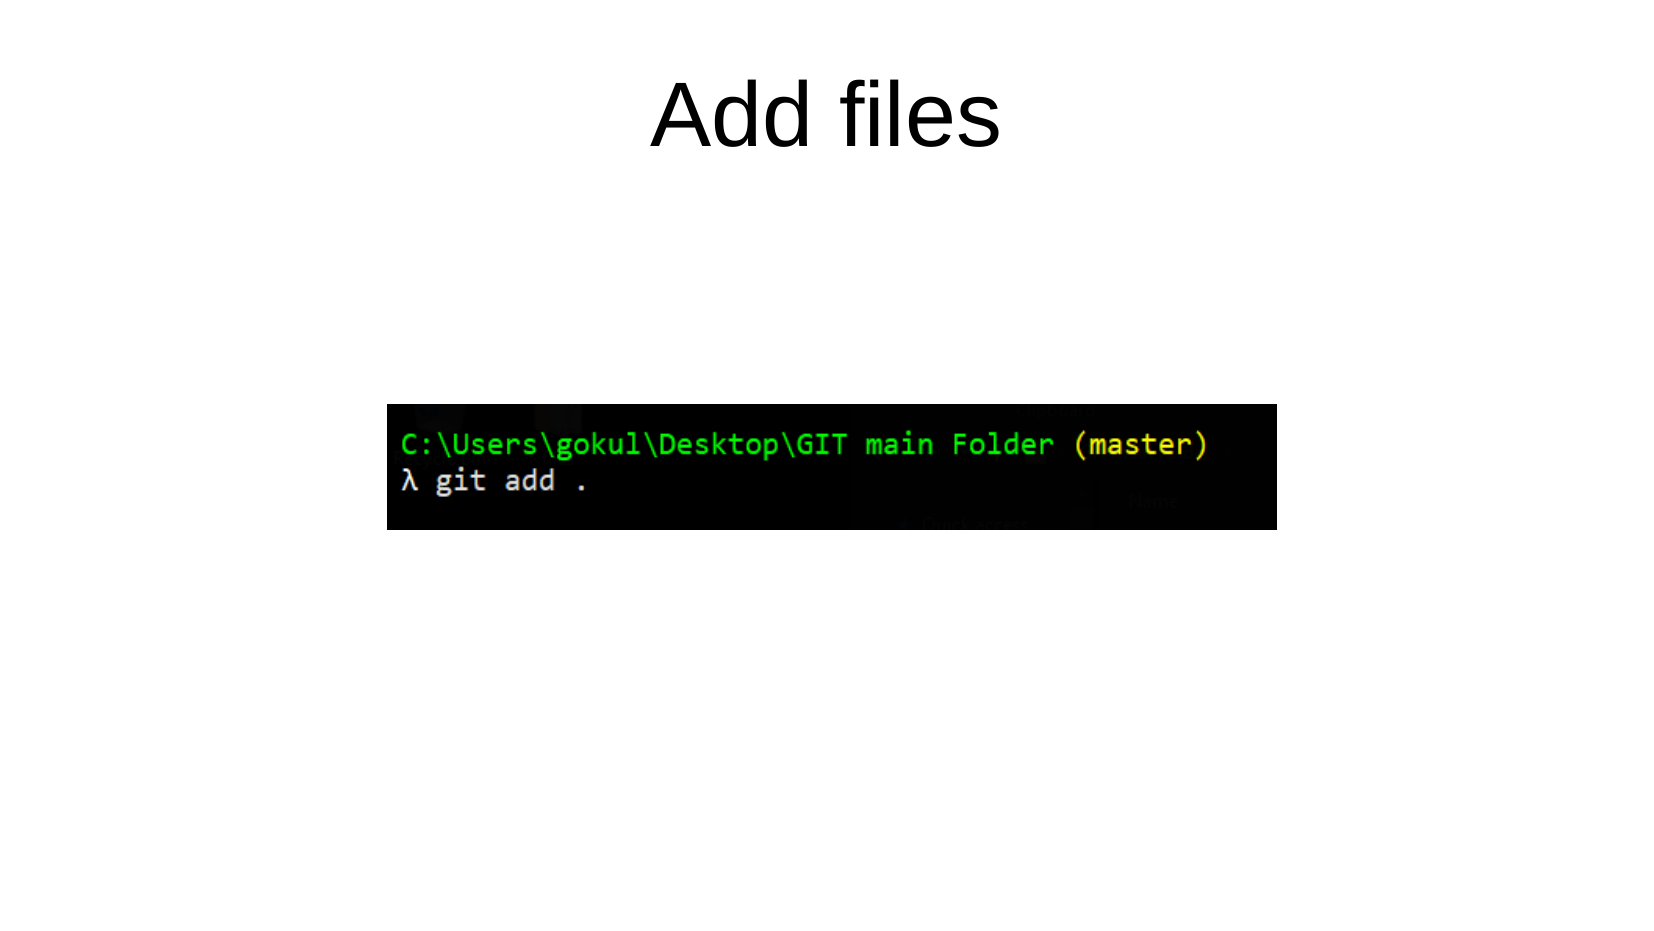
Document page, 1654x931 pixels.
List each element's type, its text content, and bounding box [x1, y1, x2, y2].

picture [387, 404, 1277, 530]
title Add files [82, 37, 1571, 193]
